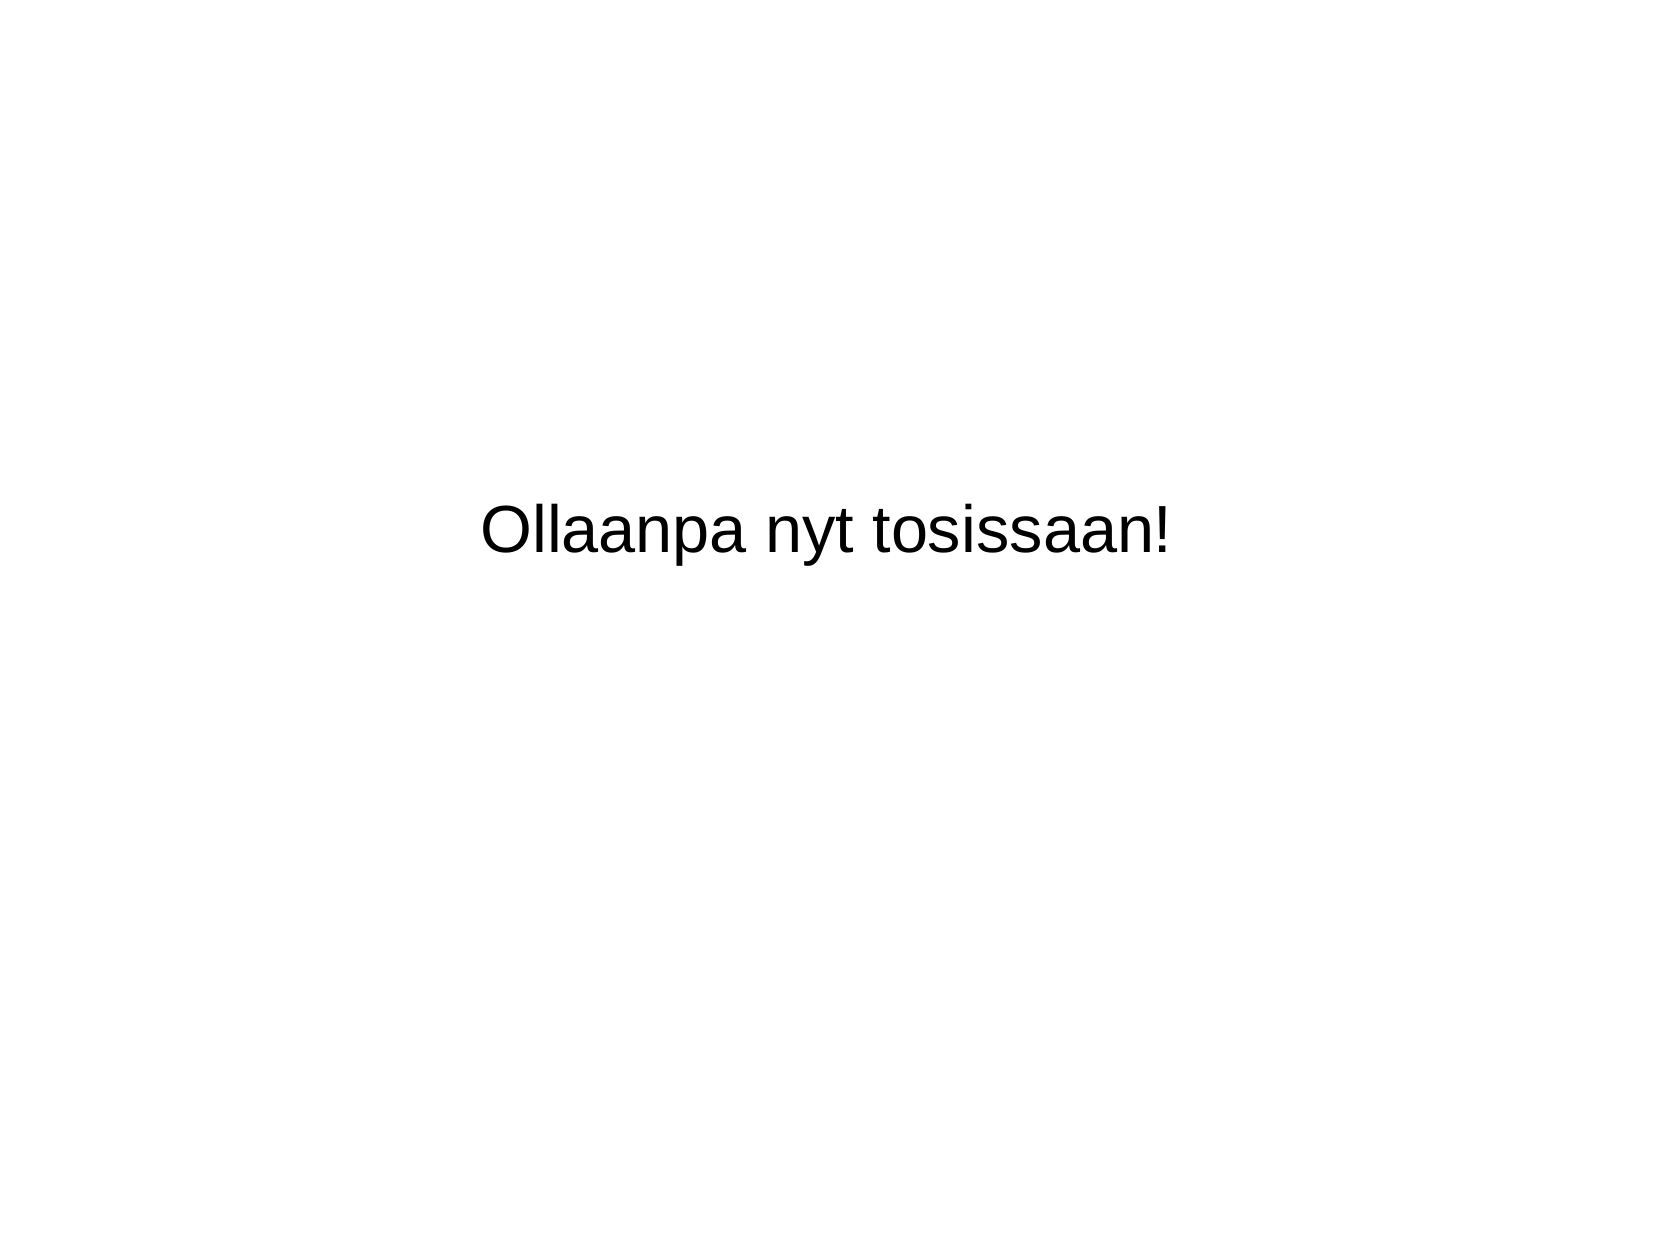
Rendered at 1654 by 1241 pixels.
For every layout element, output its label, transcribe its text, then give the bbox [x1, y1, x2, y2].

subtitle Ollaanpa nyt tosissaan! [82, 49, 1571, 1010]
